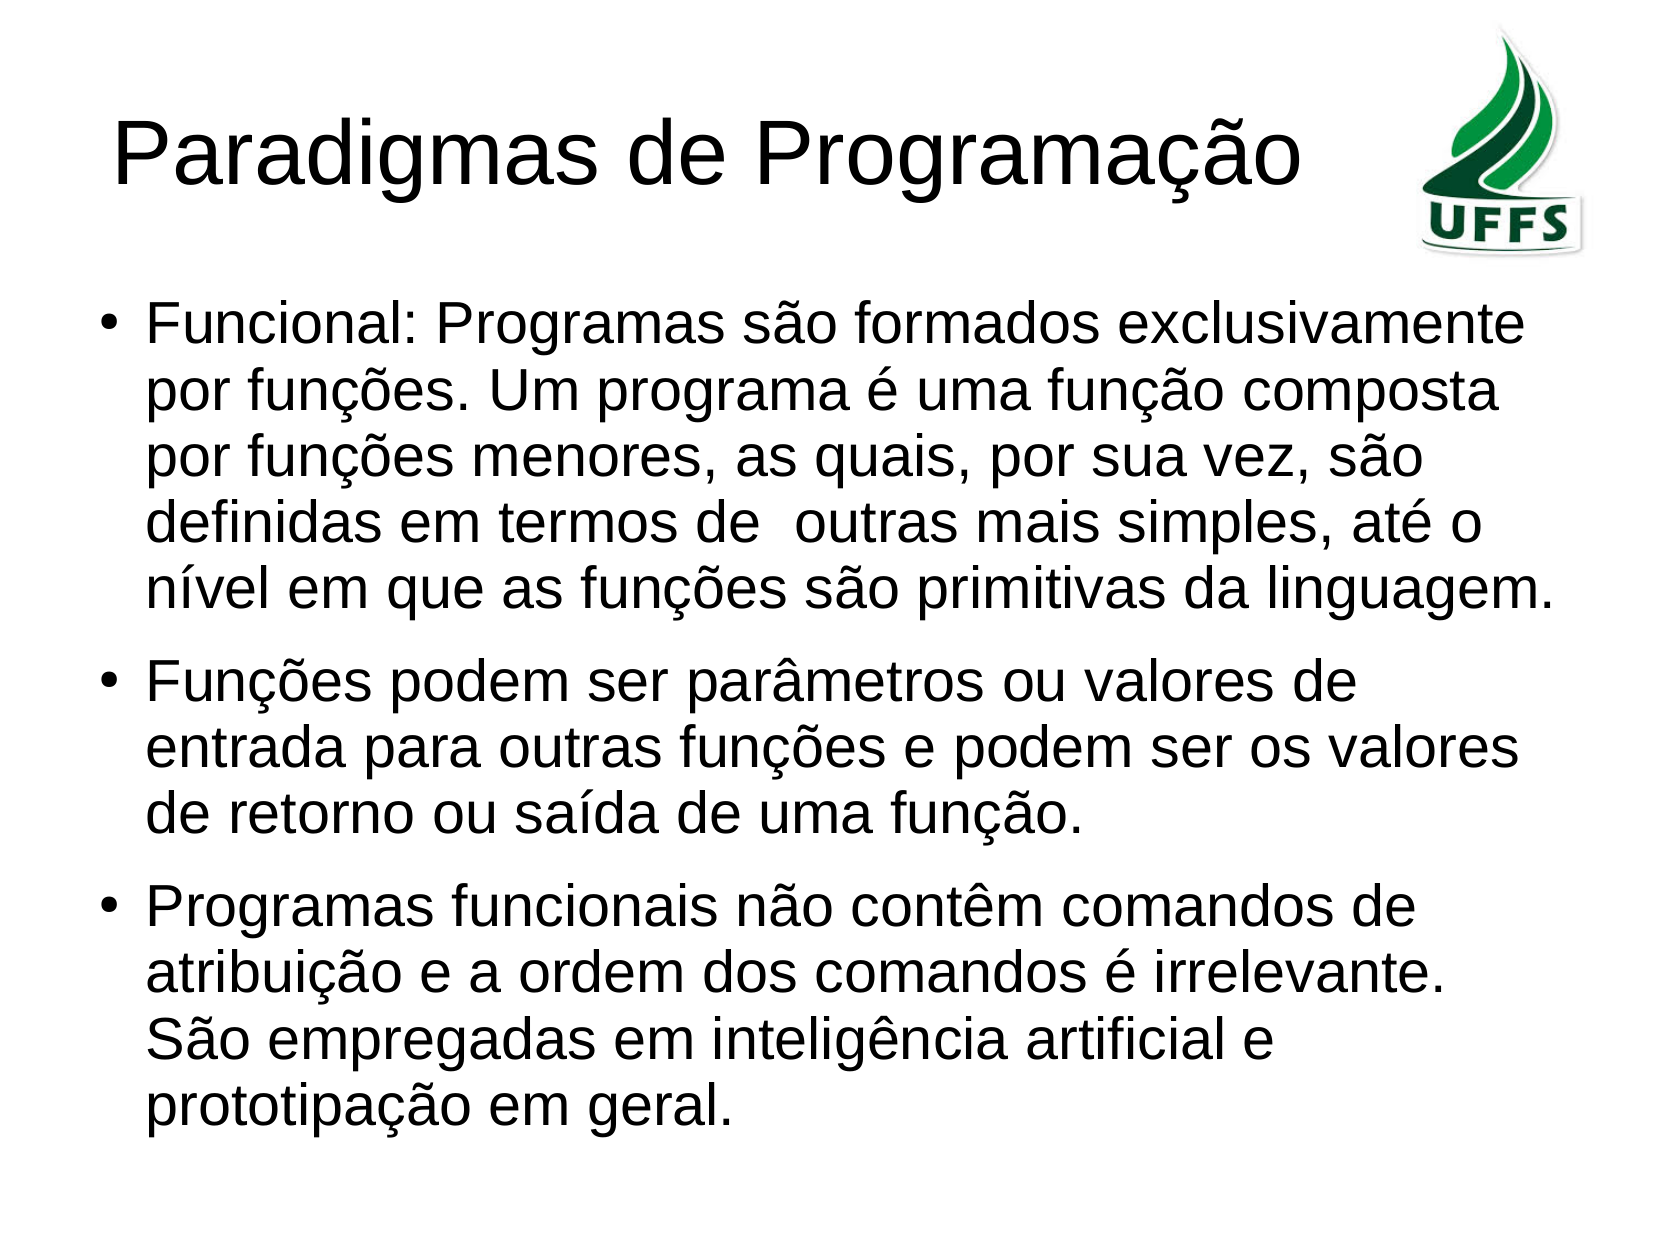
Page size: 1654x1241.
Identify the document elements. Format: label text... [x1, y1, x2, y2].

list Funcional: Programas são formados exclusivamente por funções. Um programa é uma função composta por funções menores, as quais, por sua vez, são definidas em termos de outras mais simples, até o nível em que as funções são primitivas da linguagem. Funções podem ser parâmetros ou valores de entrada para outras funções e podem ser os valores de retorno ou saída de uma função. Programas funcionais não contêm comandos de atribuição e a ordem dos comandos é irrelevante. São empregadas em inteligência artificial e prototipação em geral. [82, 290, 1571, 1182]
picture [1381, 20, 1624, 272]
title Paradigmas de Programação [82, 49, 1335, 257]
